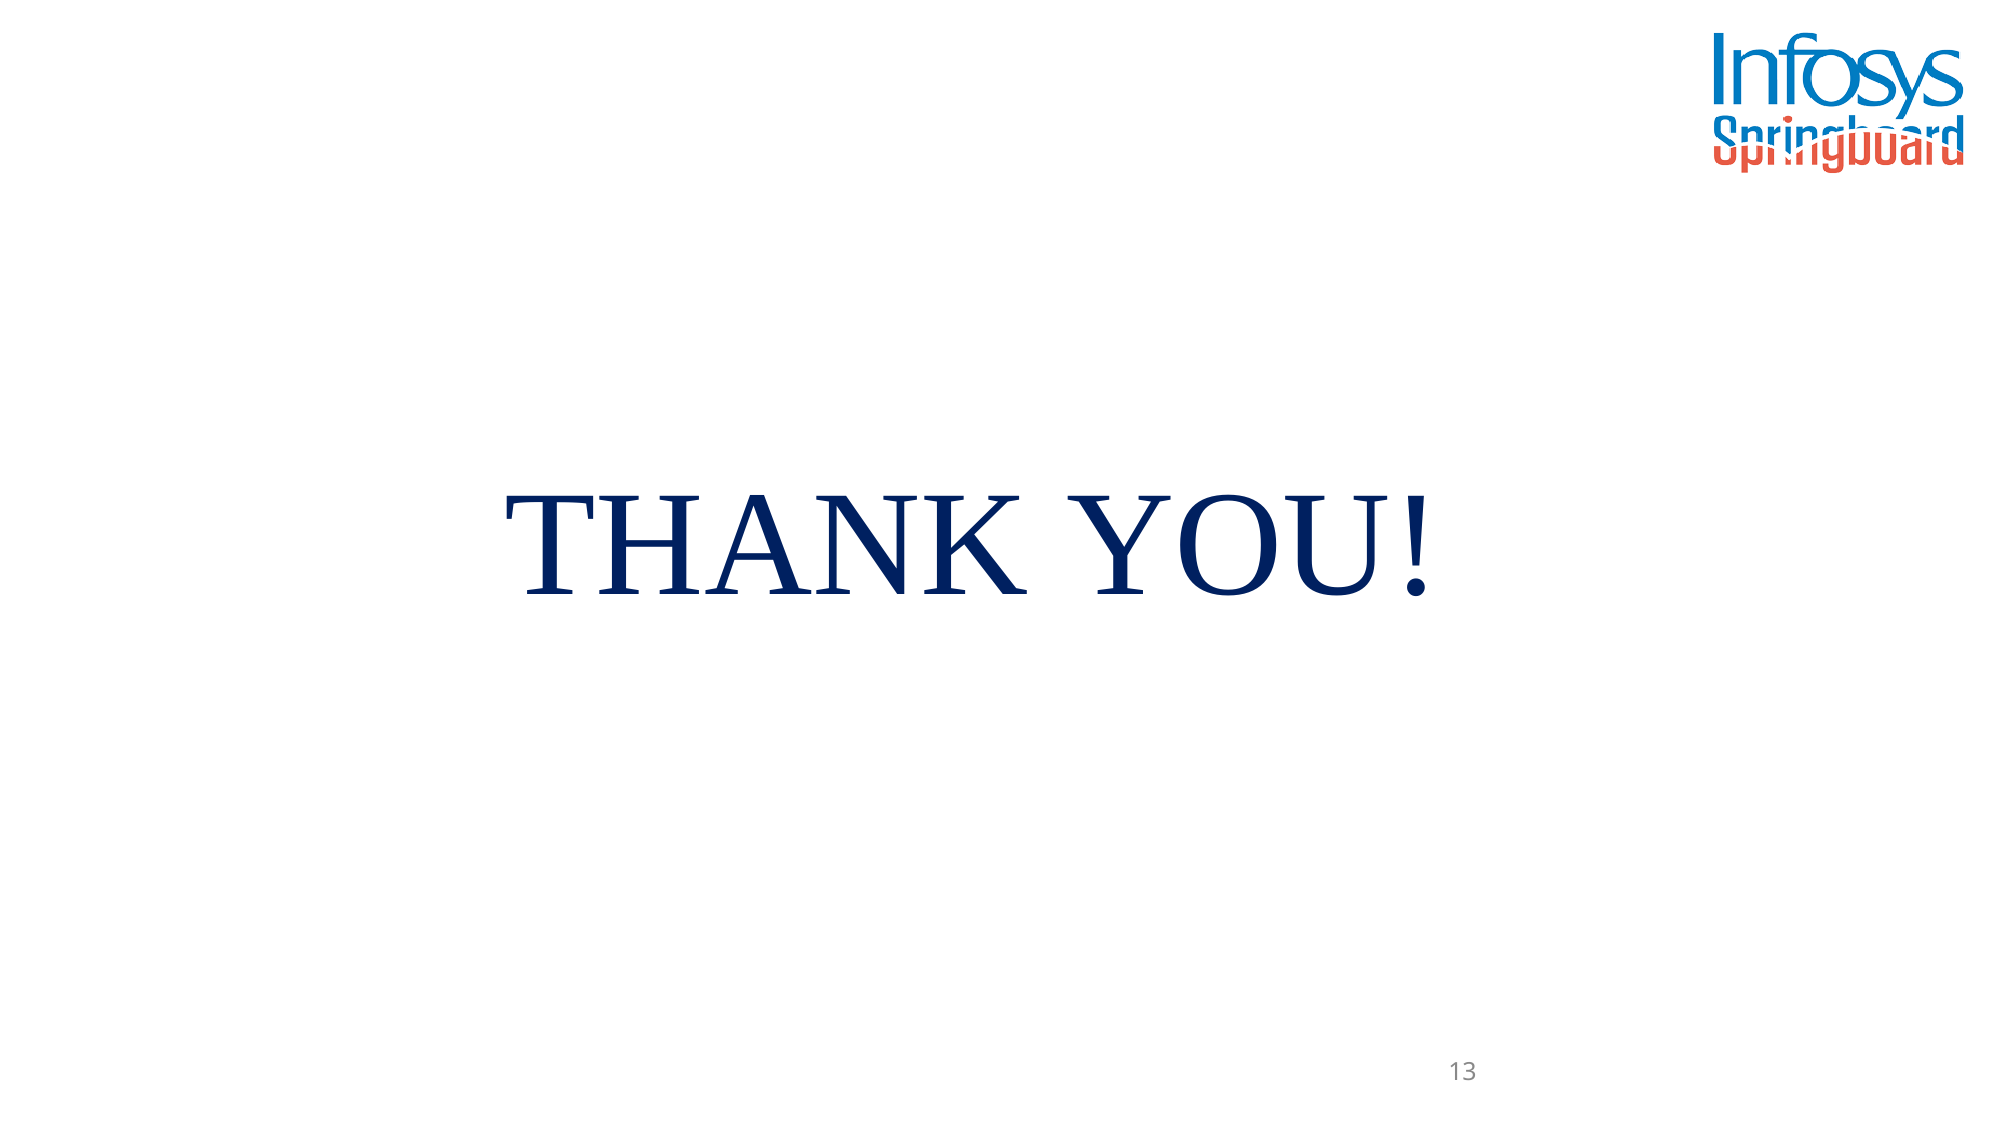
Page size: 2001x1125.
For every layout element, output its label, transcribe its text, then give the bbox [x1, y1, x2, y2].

text_box ‹#› [1433, 1042, 1900, 1103]
picture [1704, 28, 1974, 176]
text_box THANK YOU! [122, 413, 1823, 655]
